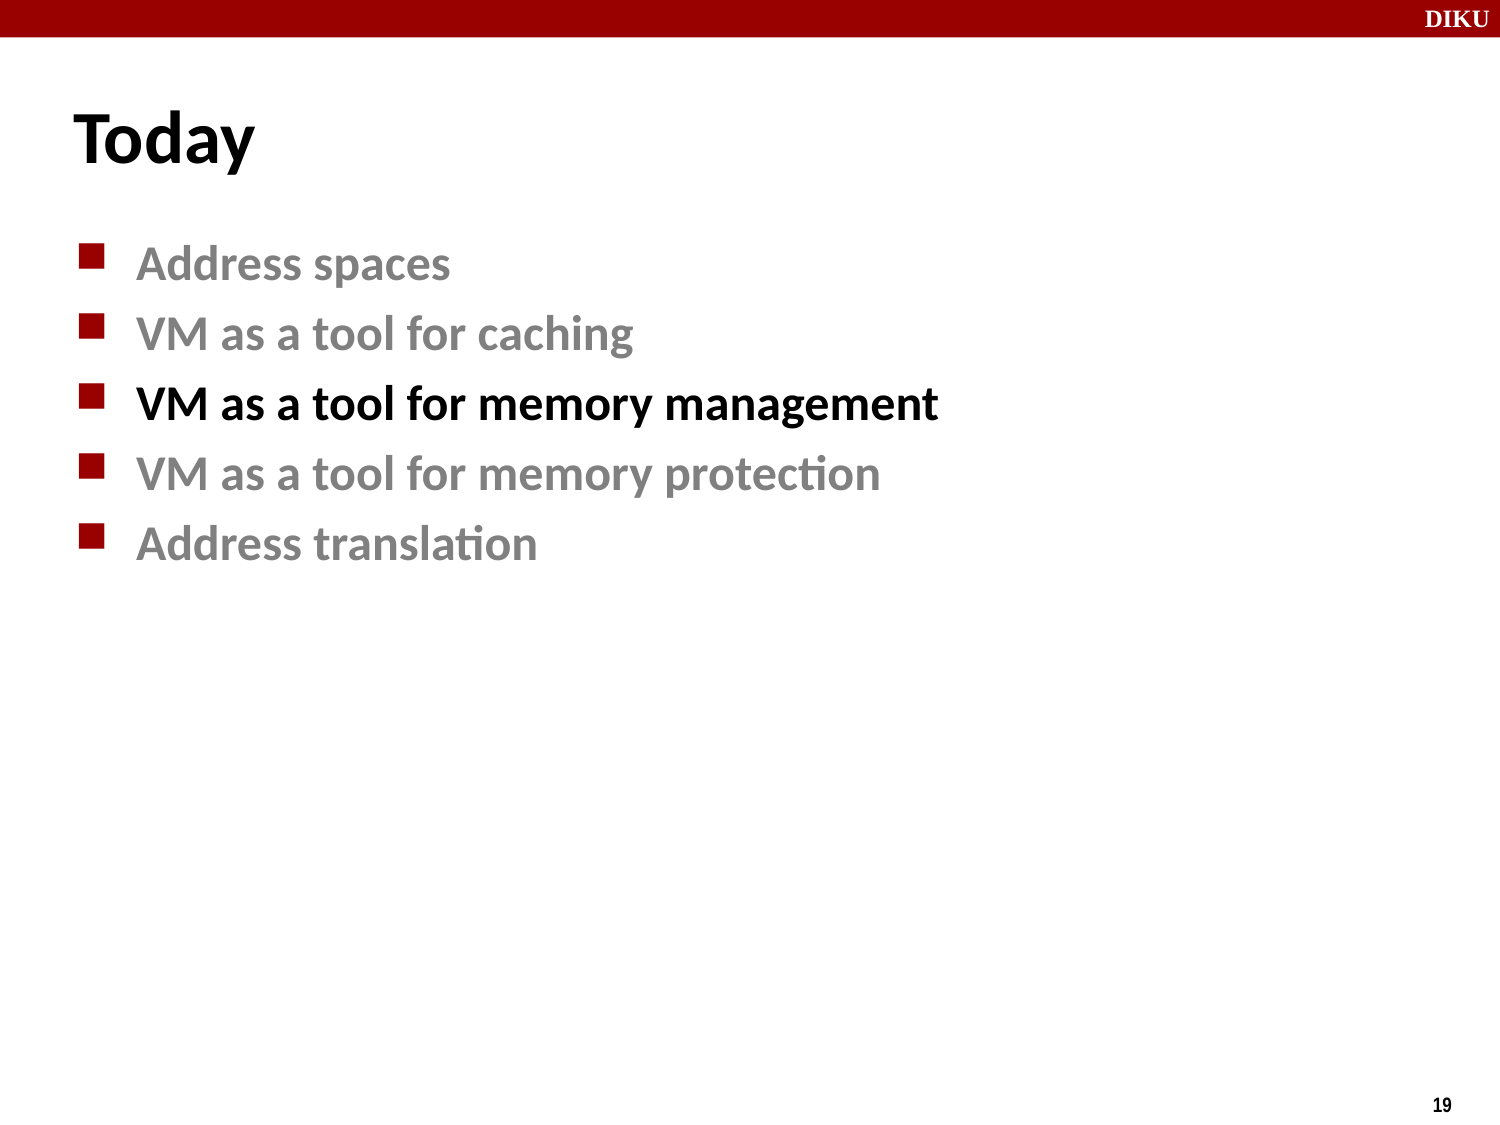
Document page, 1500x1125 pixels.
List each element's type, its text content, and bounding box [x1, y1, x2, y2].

text_box Today [58, 71, 1304, 197]
text_box Address spaces VM as a tool for caching VM as a tool for memory management VM as a tool for memory protection Address translation [65, 223, 1361, 1039]
